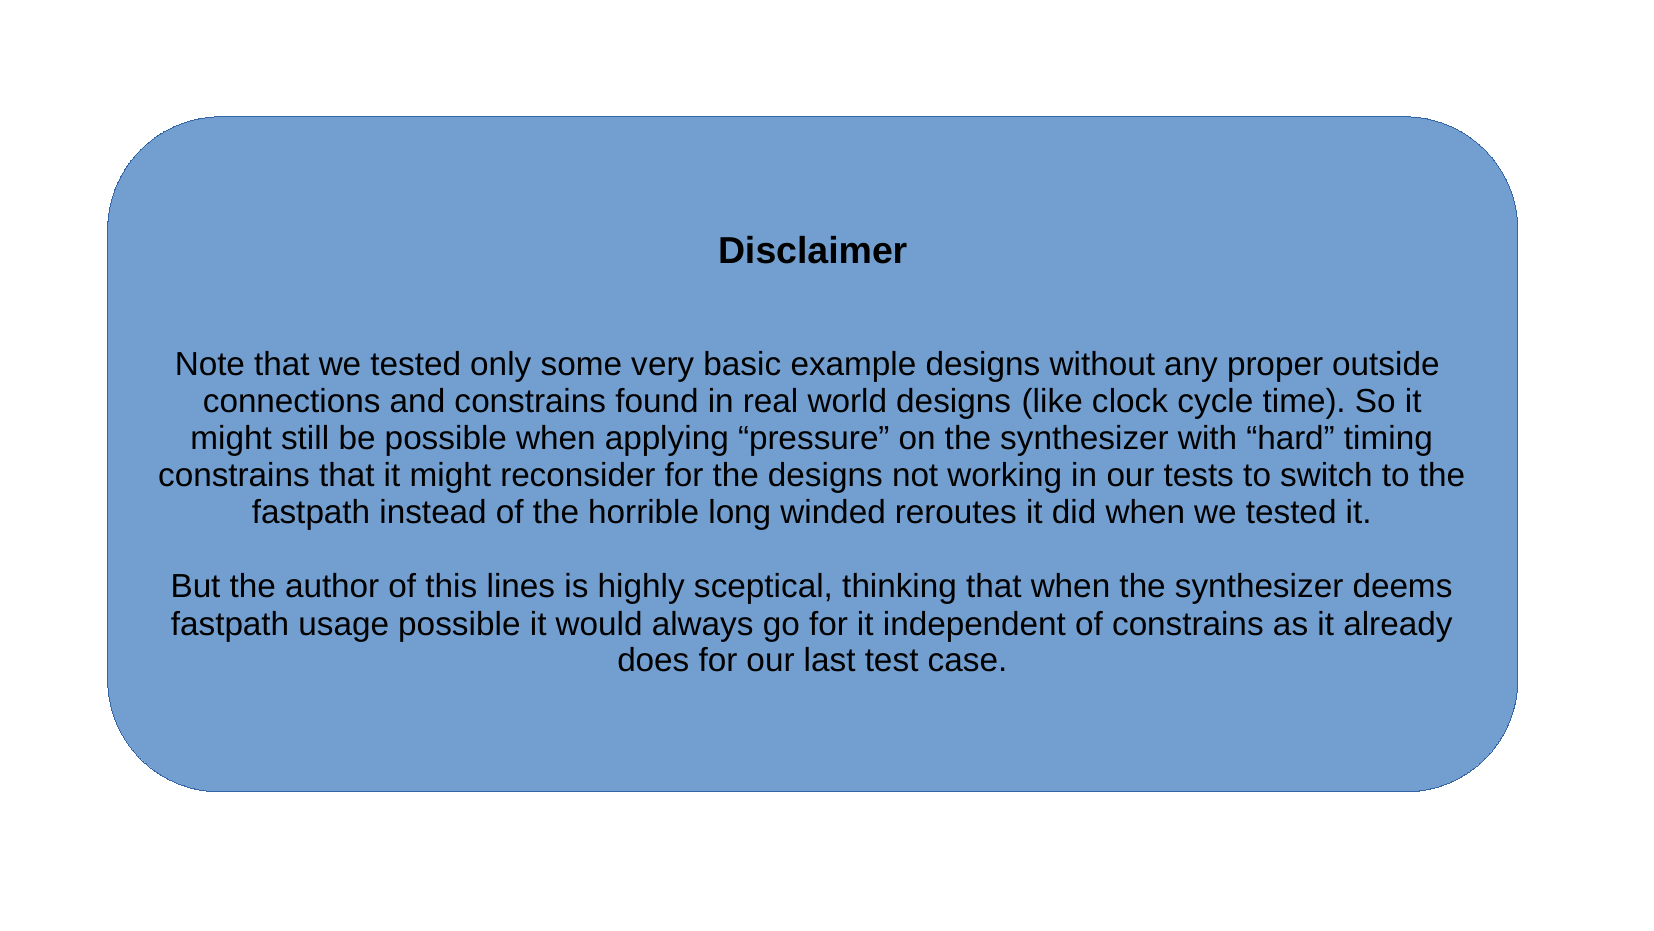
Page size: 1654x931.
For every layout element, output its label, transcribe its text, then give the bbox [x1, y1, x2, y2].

text_box Disclaimer Note that we tested only some very basic example designs without any proper outside connections and constrains found in real world designs (like clock cycle time). So it might still be possible when applying “pressure” on the synthesizer with “hard” timing constrains that it might reconsider for the designs not working in our tests to switch to the fastpath instead of the horrible long winded reroutes it did when we tested it. But the author of this lines is highly sceptical, thinking that when the synthesizer deems fastpath usage possible it would always go for it independent of constrains as it already does for our last test case. [107, 116, 1518, 792]
